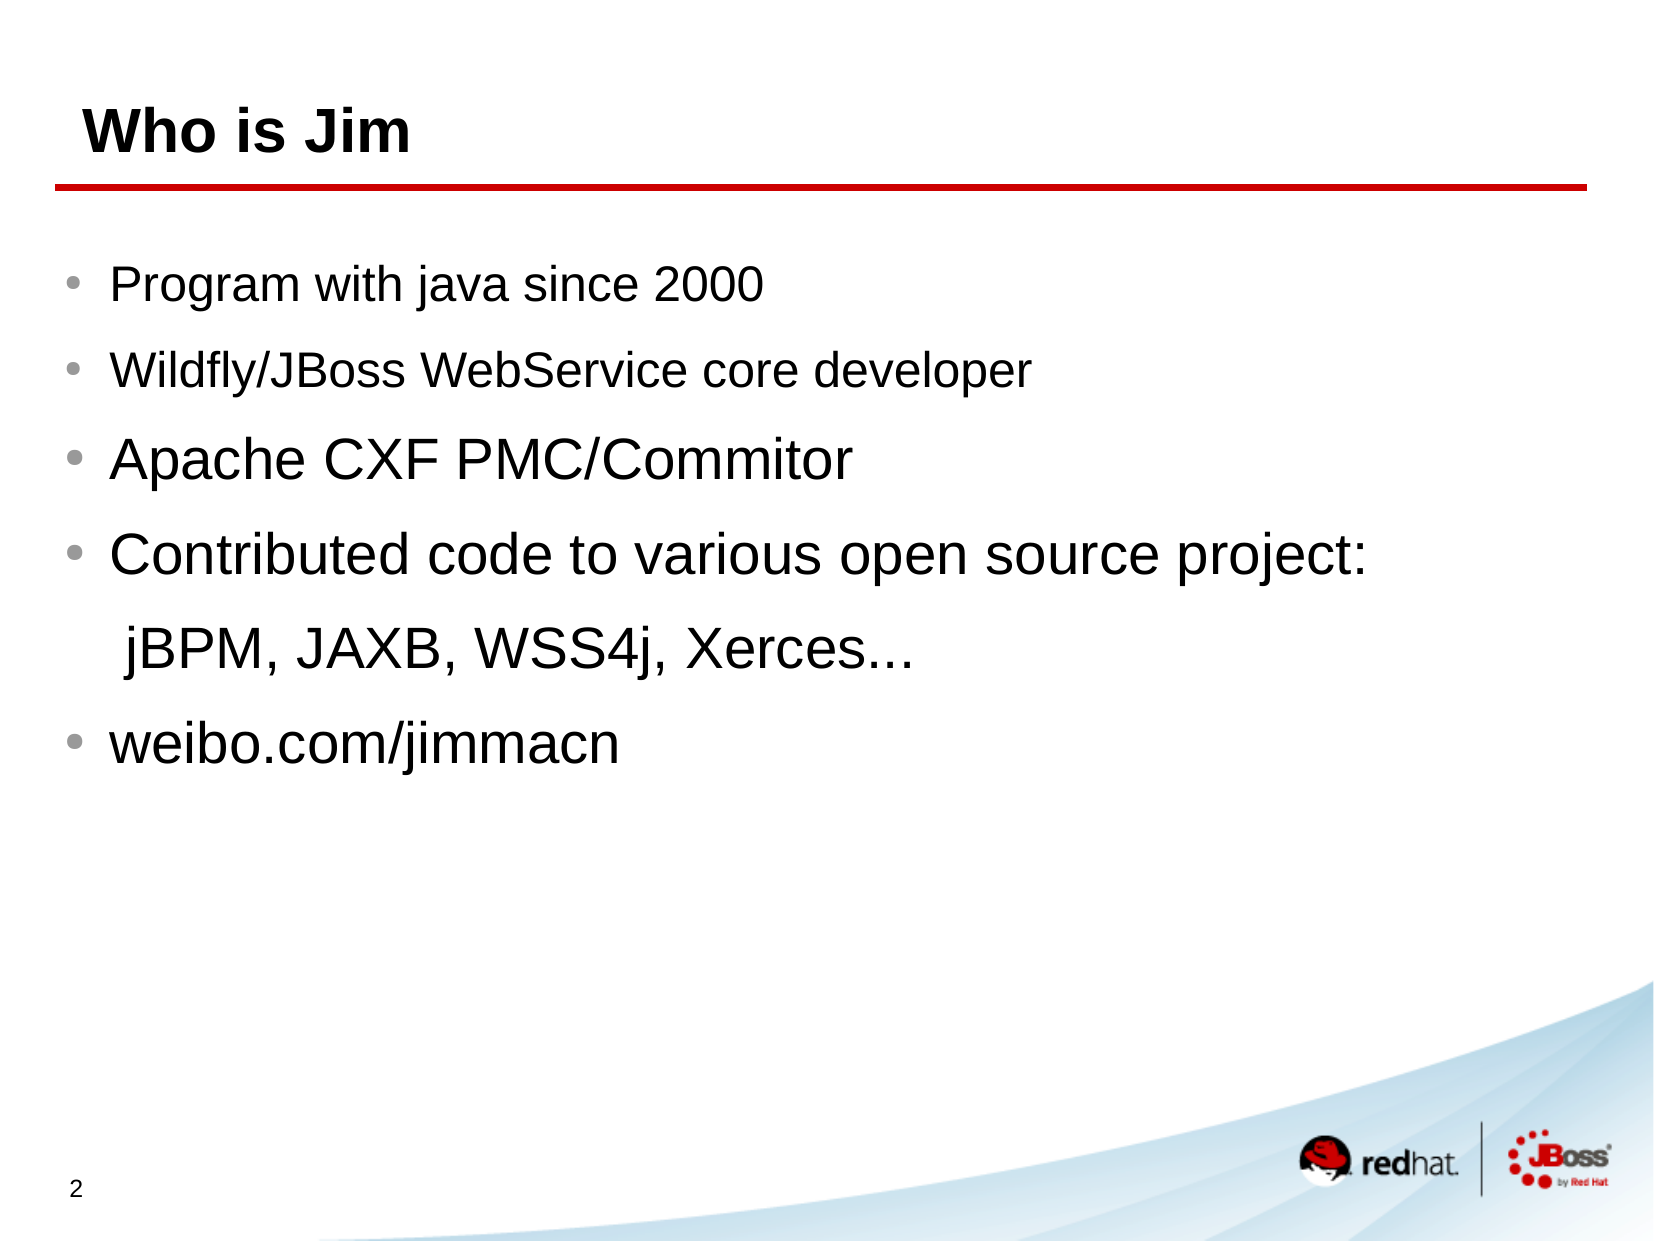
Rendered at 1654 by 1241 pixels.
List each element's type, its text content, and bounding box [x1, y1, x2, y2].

picture [0, 0, 1654, 1241]
title Who is Jim [82, 37, 1571, 226]
list Program with java since 2000 Wildfly/JBoss WebService core developer Apache CXF PMC/Commitor Contributed code to various open source project: jBPM, JAXB, WSS4j, Xerces... weibo.com/jimmacn [49, 256, 1538, 1051]
